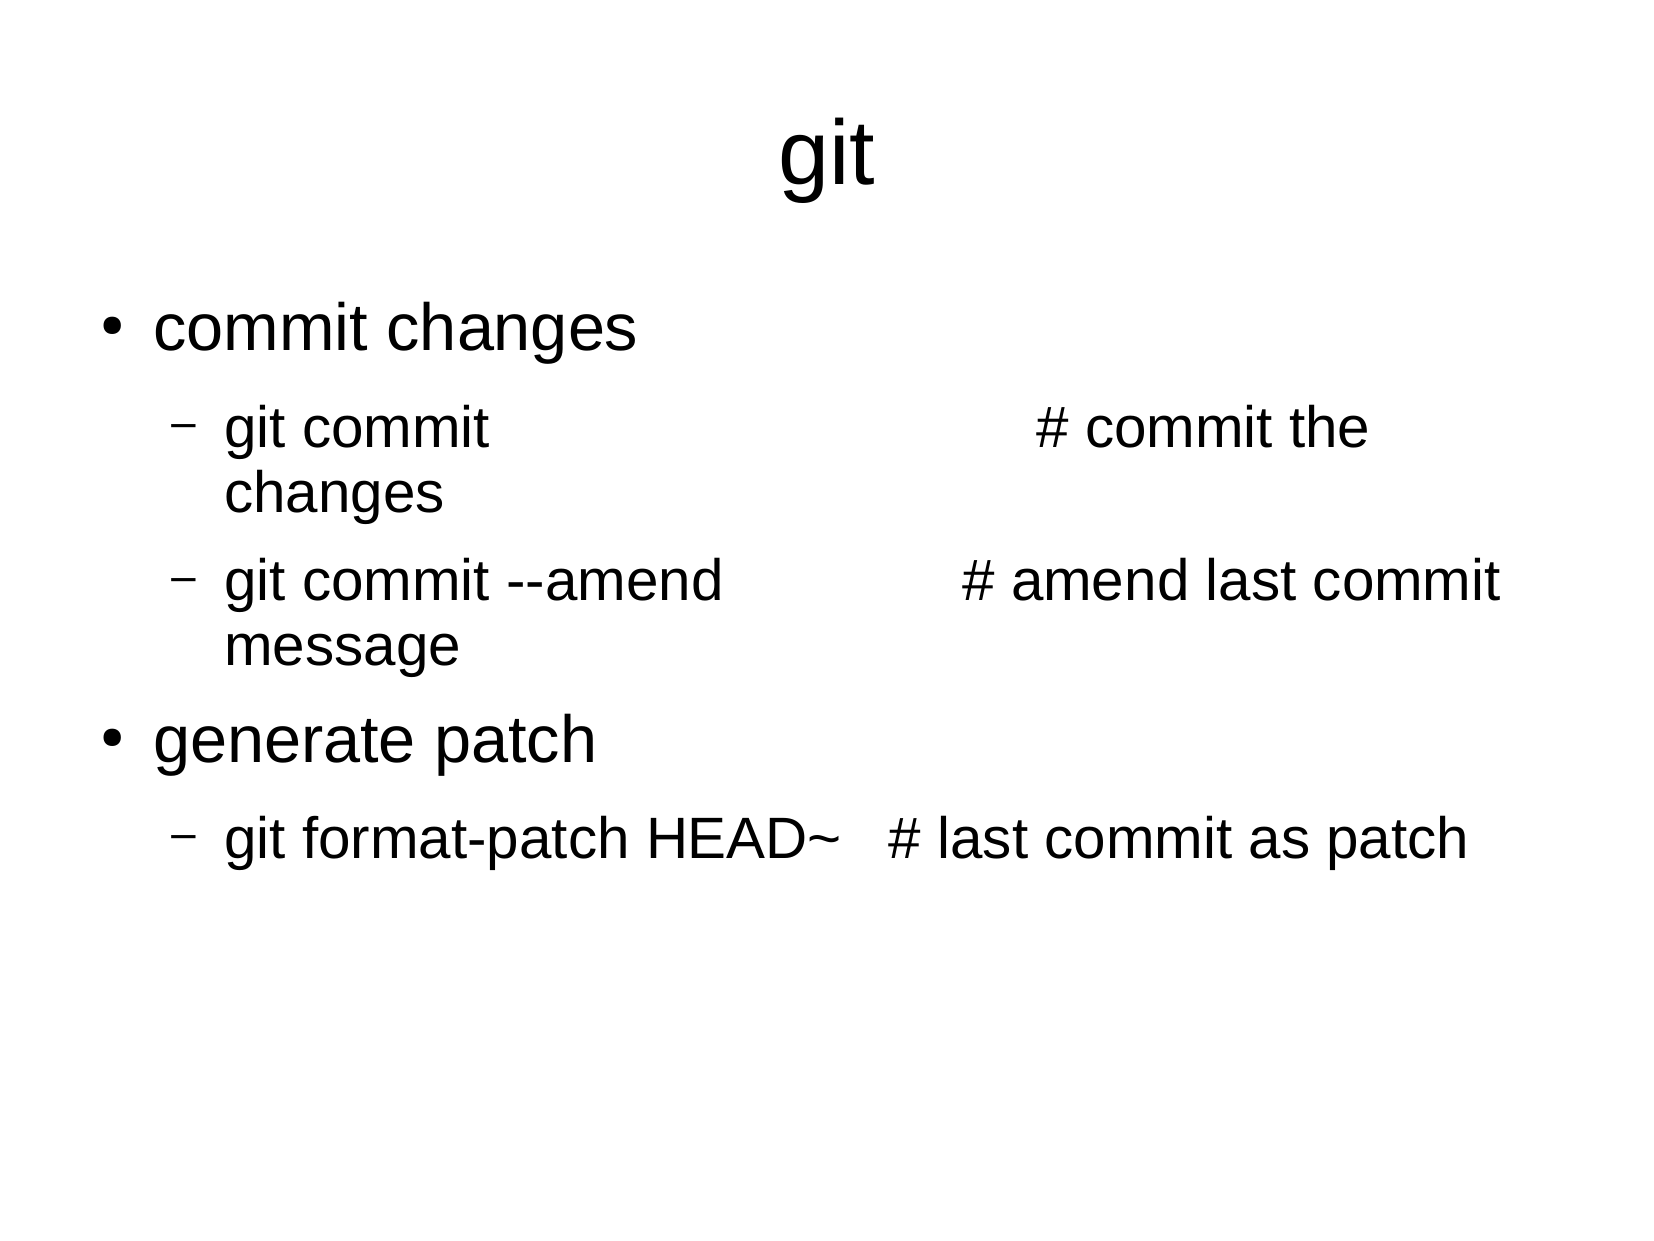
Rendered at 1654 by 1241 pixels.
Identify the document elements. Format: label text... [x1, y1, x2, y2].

title git [82, 49, 1571, 257]
list commit changes git commit # commit the changes git commit --amend # amend last commit message generate patch git format-patch HEAD~ # last commit as patch [82, 290, 1571, 1010]
